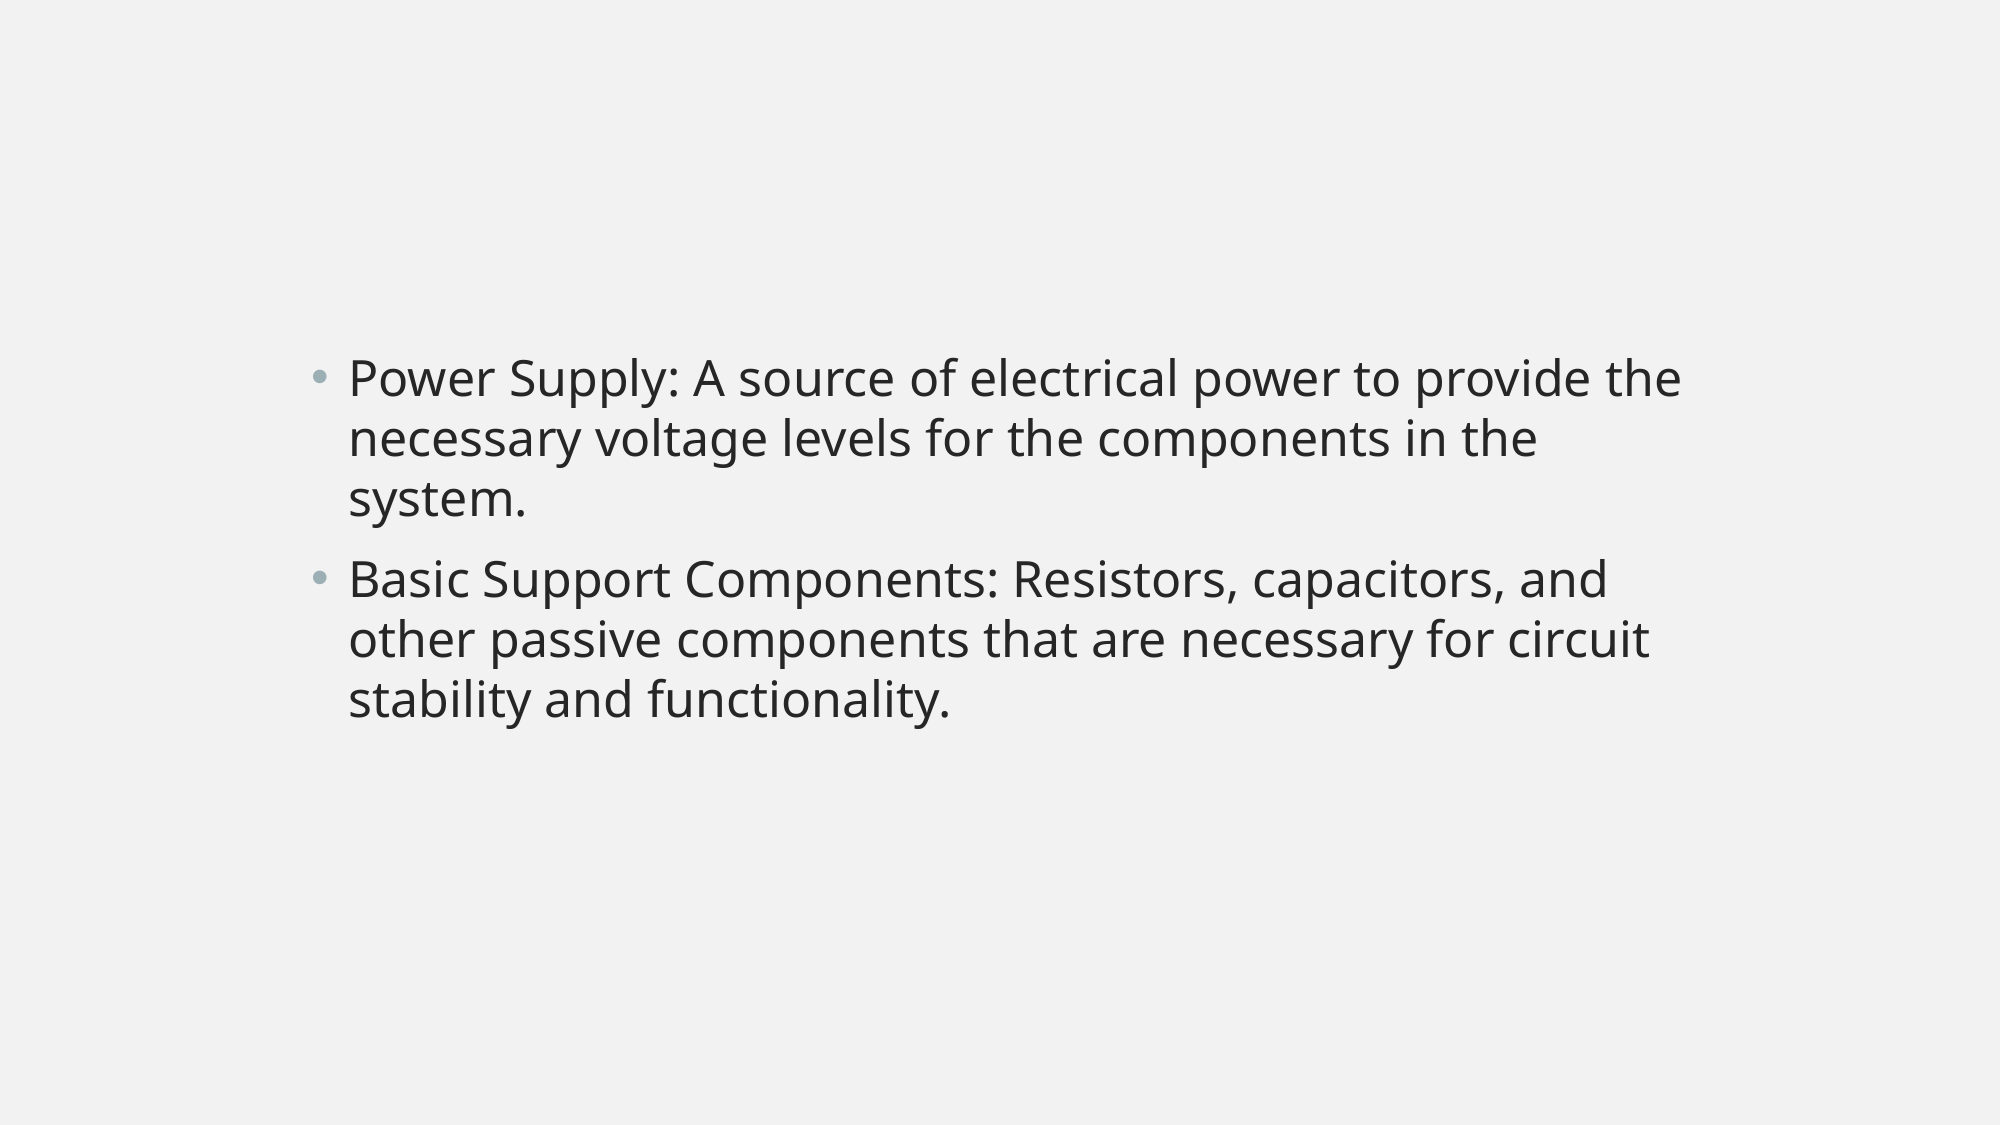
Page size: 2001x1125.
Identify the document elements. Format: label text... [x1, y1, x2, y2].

list Power Supply: A source of electrical power to provide the necessary voltage levels for the components in the system. Basic Support Components: Resistors, capacitors, and other passive components that are necessary for circuit stability and functionality. [296, 338, 1704, 798]
